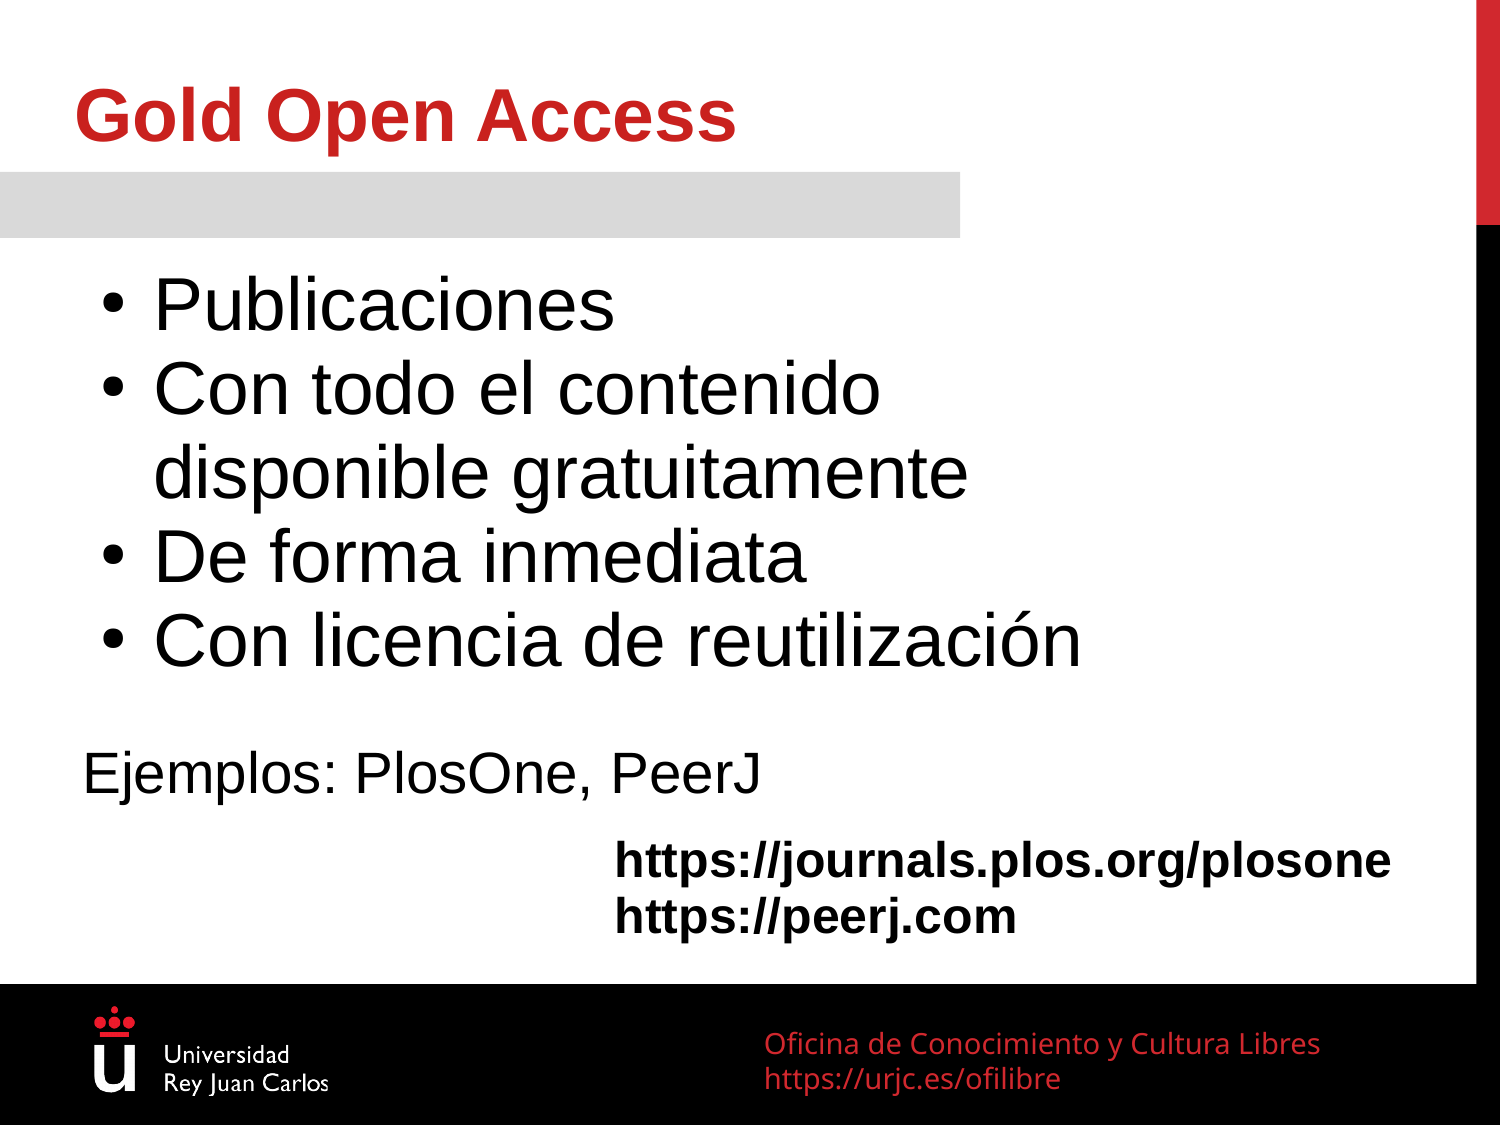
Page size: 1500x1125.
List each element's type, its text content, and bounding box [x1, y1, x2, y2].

picture [94, 1006, 328, 1096]
text_box [0, 171, 961, 238]
text_box Oficina de Conocimiento y Cultura Libres https://urjc.es/ofilibre [748, 1017, 1500, 1125]
title [75, 24, 1026, 250]
text_box https://journals.plos.org/plosone https://peerj.com [600, 825, 1441, 952]
text_box Gold Open Access [60, 66, 991, 249]
text_box [0, 984, 1500, 1125]
text_box Publicaciones Con todo el contenido disponible gratuitamente De forma inmediata Con licencia de reutilización Ejemplos: PlosOne, PeerJ [67, 254, 1201, 814]
